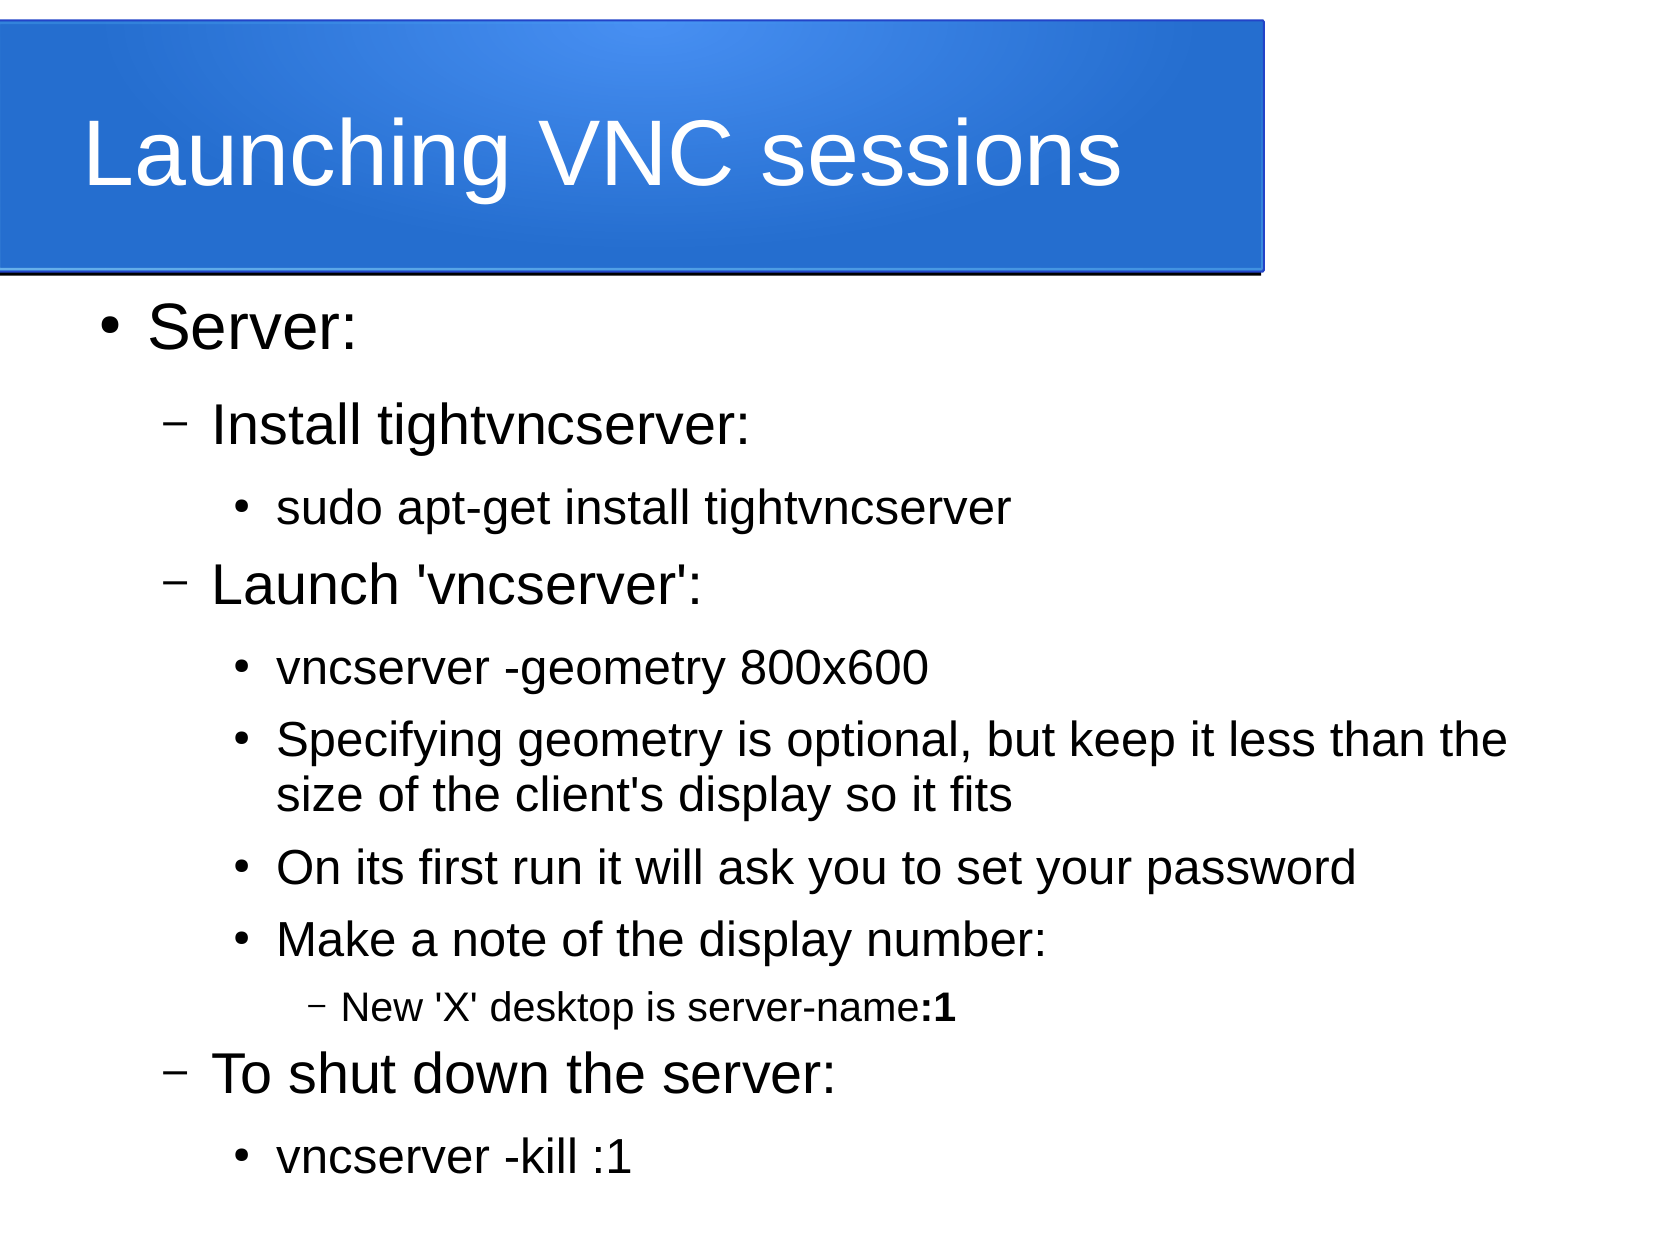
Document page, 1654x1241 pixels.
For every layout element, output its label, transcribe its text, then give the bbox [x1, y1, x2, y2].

title Launching VNC sessions [82, 49, 1250, 257]
list Server: Install tightvncserver: sudo apt-get install tightvncserver Launch 'vncserver': vncserver -geometry 800x600 Specifying geometry is optional, but keep it less than the size of the client's display so it fits On its first run it will ask you to set your password Make a note of the display number: New 'X' desktop is server-name:1 To shut down the server: vncserver -kill :1 [82, 290, 1571, 1186]
